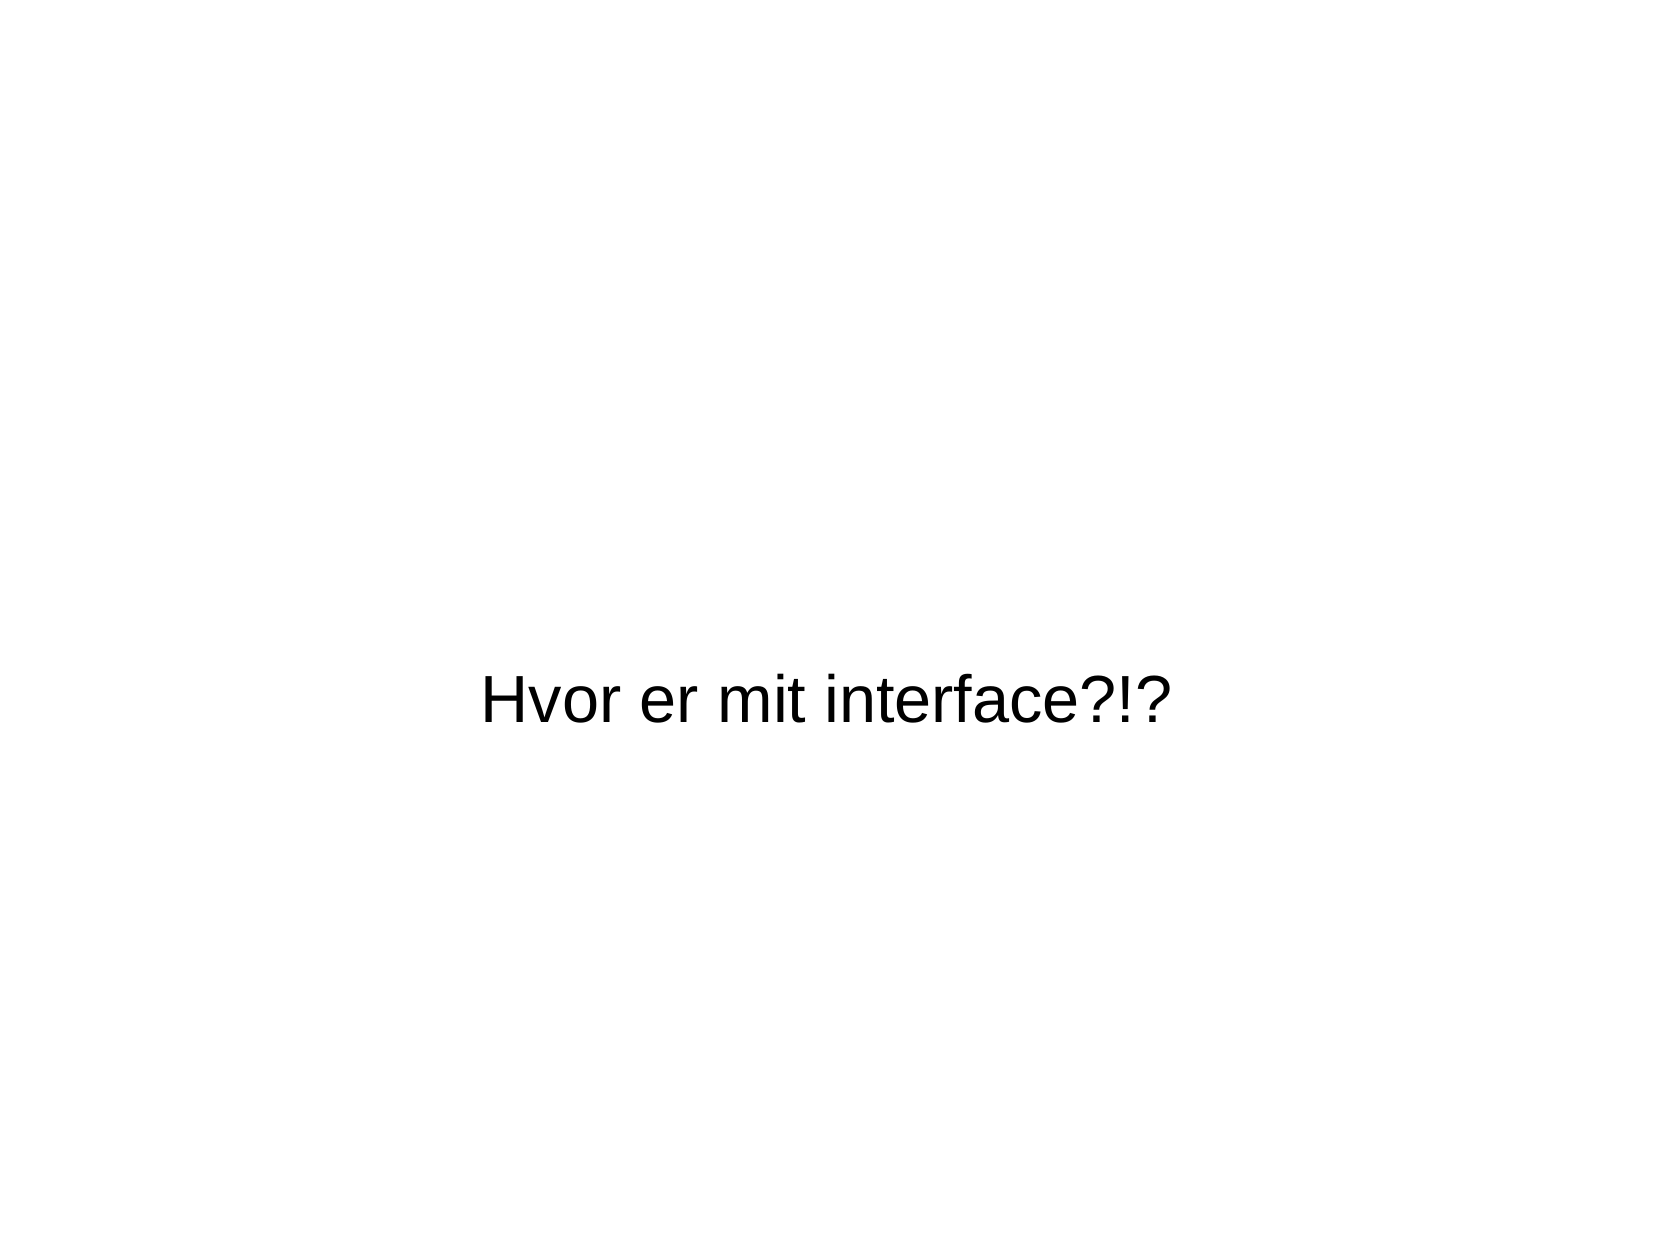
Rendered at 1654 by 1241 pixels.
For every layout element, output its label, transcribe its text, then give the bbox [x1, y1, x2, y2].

subtitle Hvor er mit interface?!? [82, 290, 1571, 1109]
